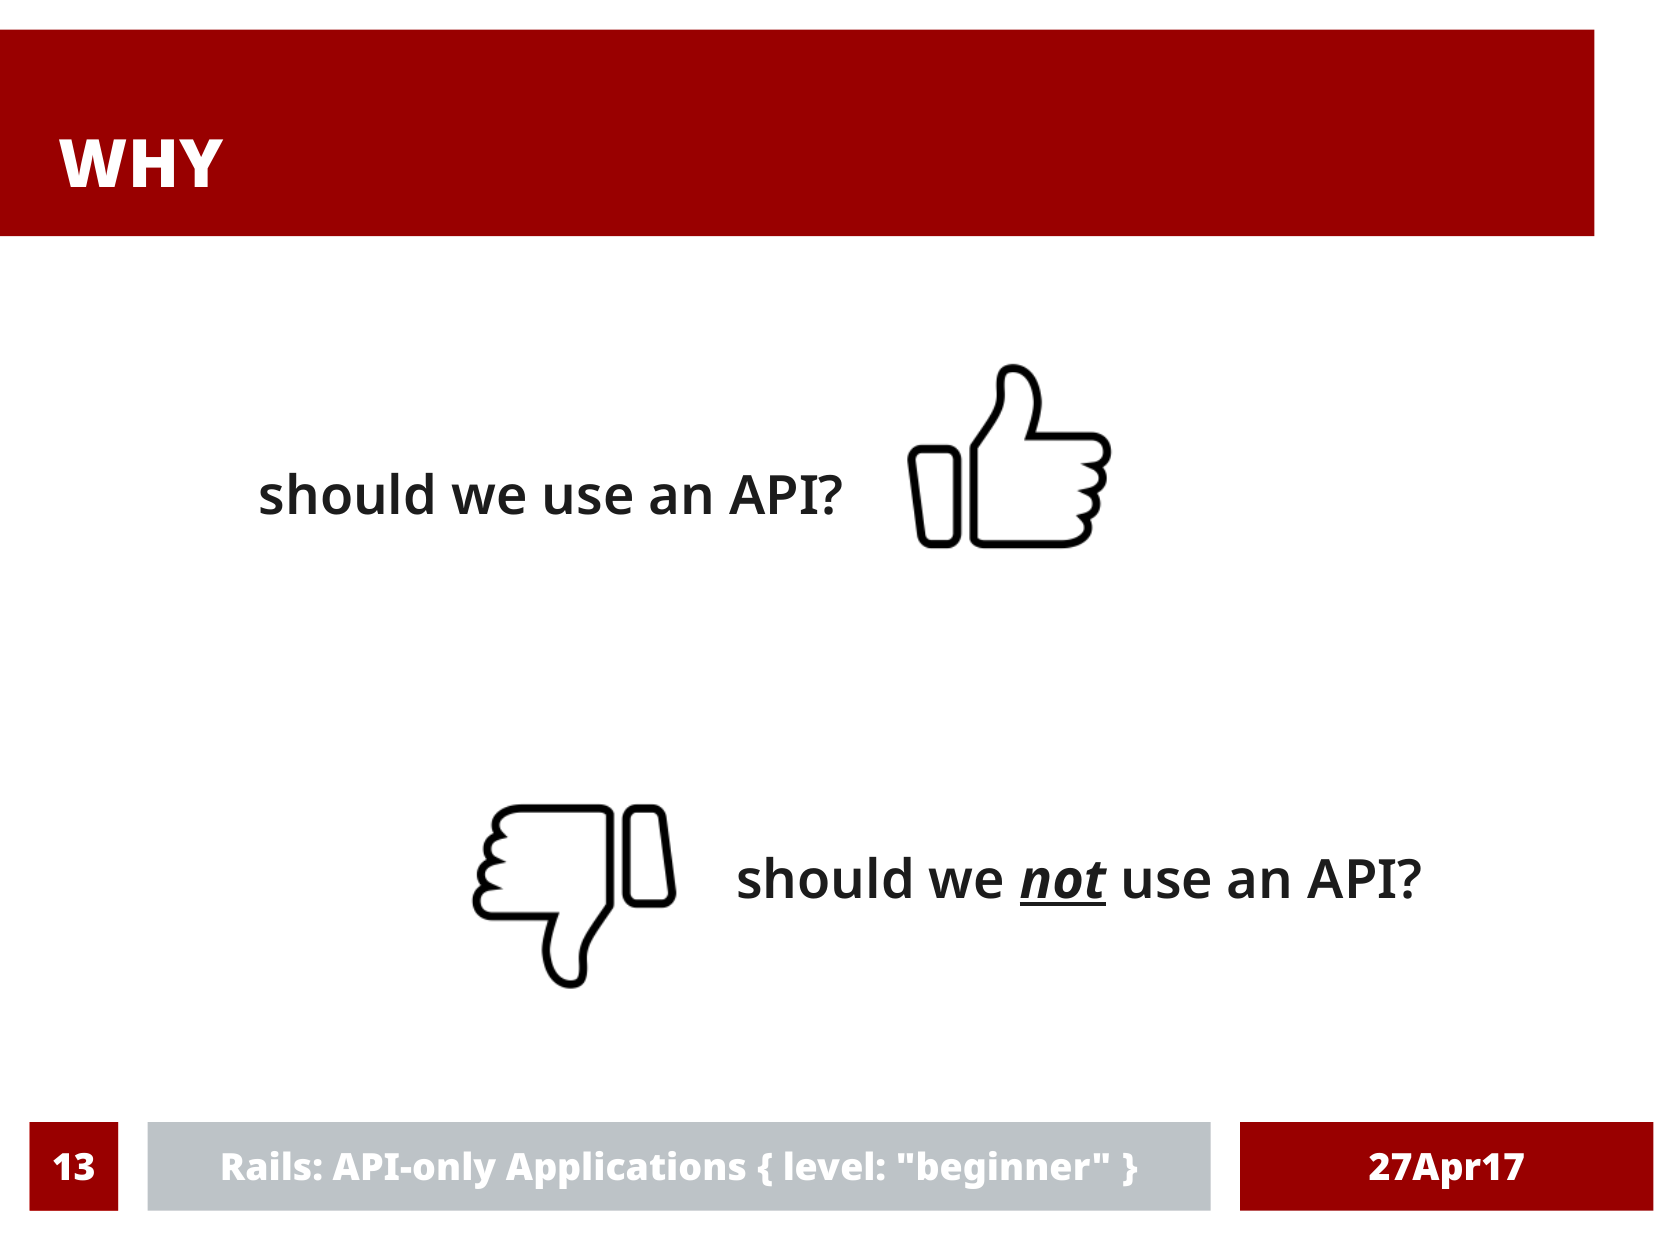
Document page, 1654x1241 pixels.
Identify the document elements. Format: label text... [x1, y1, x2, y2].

list should we not use an API? [715, 840, 1423, 986]
picture [869, 327, 1144, 602]
picture [440, 751, 715, 1026]
title WHY [59, 59, 1595, 207]
list should we use an API? [258, 456, 869, 602]
